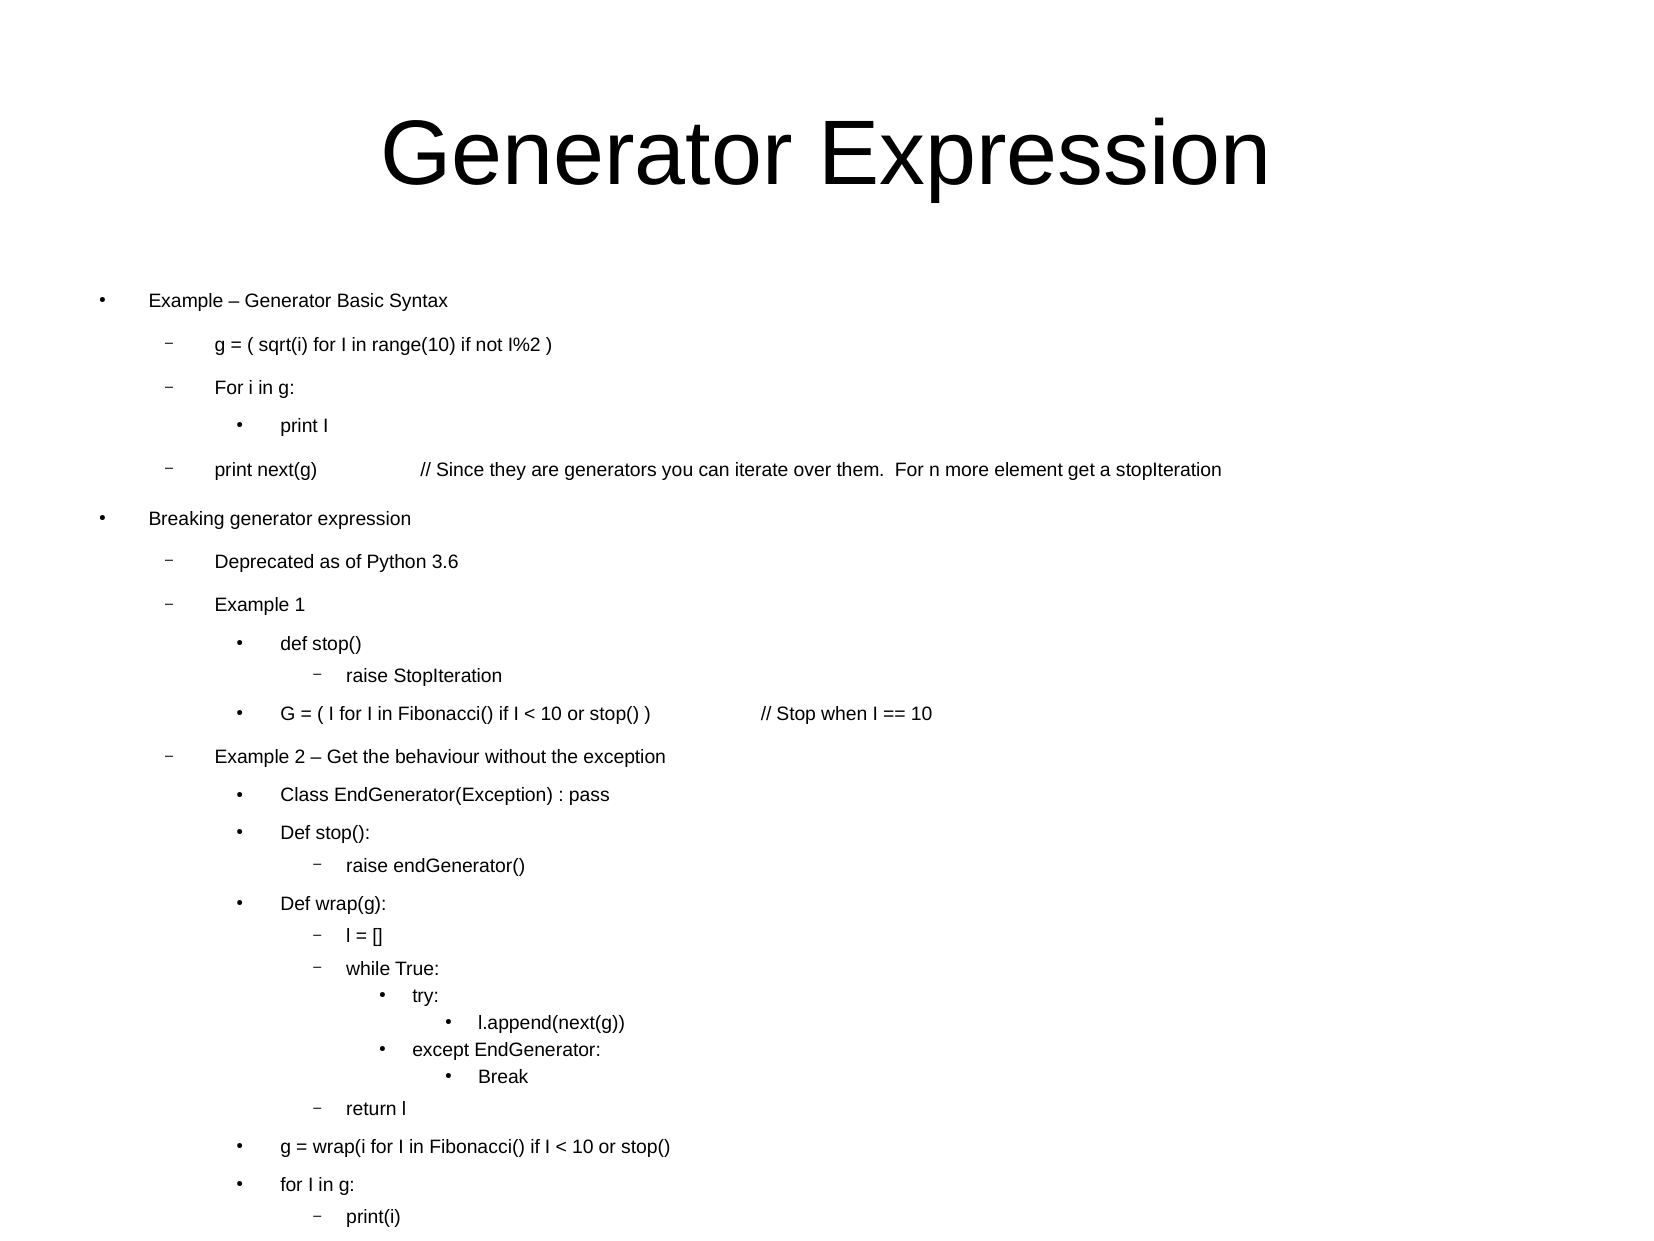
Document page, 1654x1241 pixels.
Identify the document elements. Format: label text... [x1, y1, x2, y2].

title Generator Expression [82, 49, 1571, 257]
list Example – Generator Basic Syntax g = ( sqrt(i) for I in range(10) if not I%2 ) For i in g: print I print next(g) // Since they are generators you can iterate over them. For n more element get a stopIteration Breaking generator expression Deprecated as of Python 3.6 Example 1 def stop() raise StopIteration G = ( I for I in Fibonacci() if I < 10 or stop() ) // Stop when I == 10 Example 2 – Get the behaviour without the exception Class EndGenerator(Exception) : pass Def stop(): raise endGenerator() Def wrap(g): l = [] while True: try: l.append(next(g)) except EndGenerator: Break return l g = wrap(i for I in Fibonacci() if I < 10 or stop() for I in g: print(i) [82, 290, 1571, 1229]
